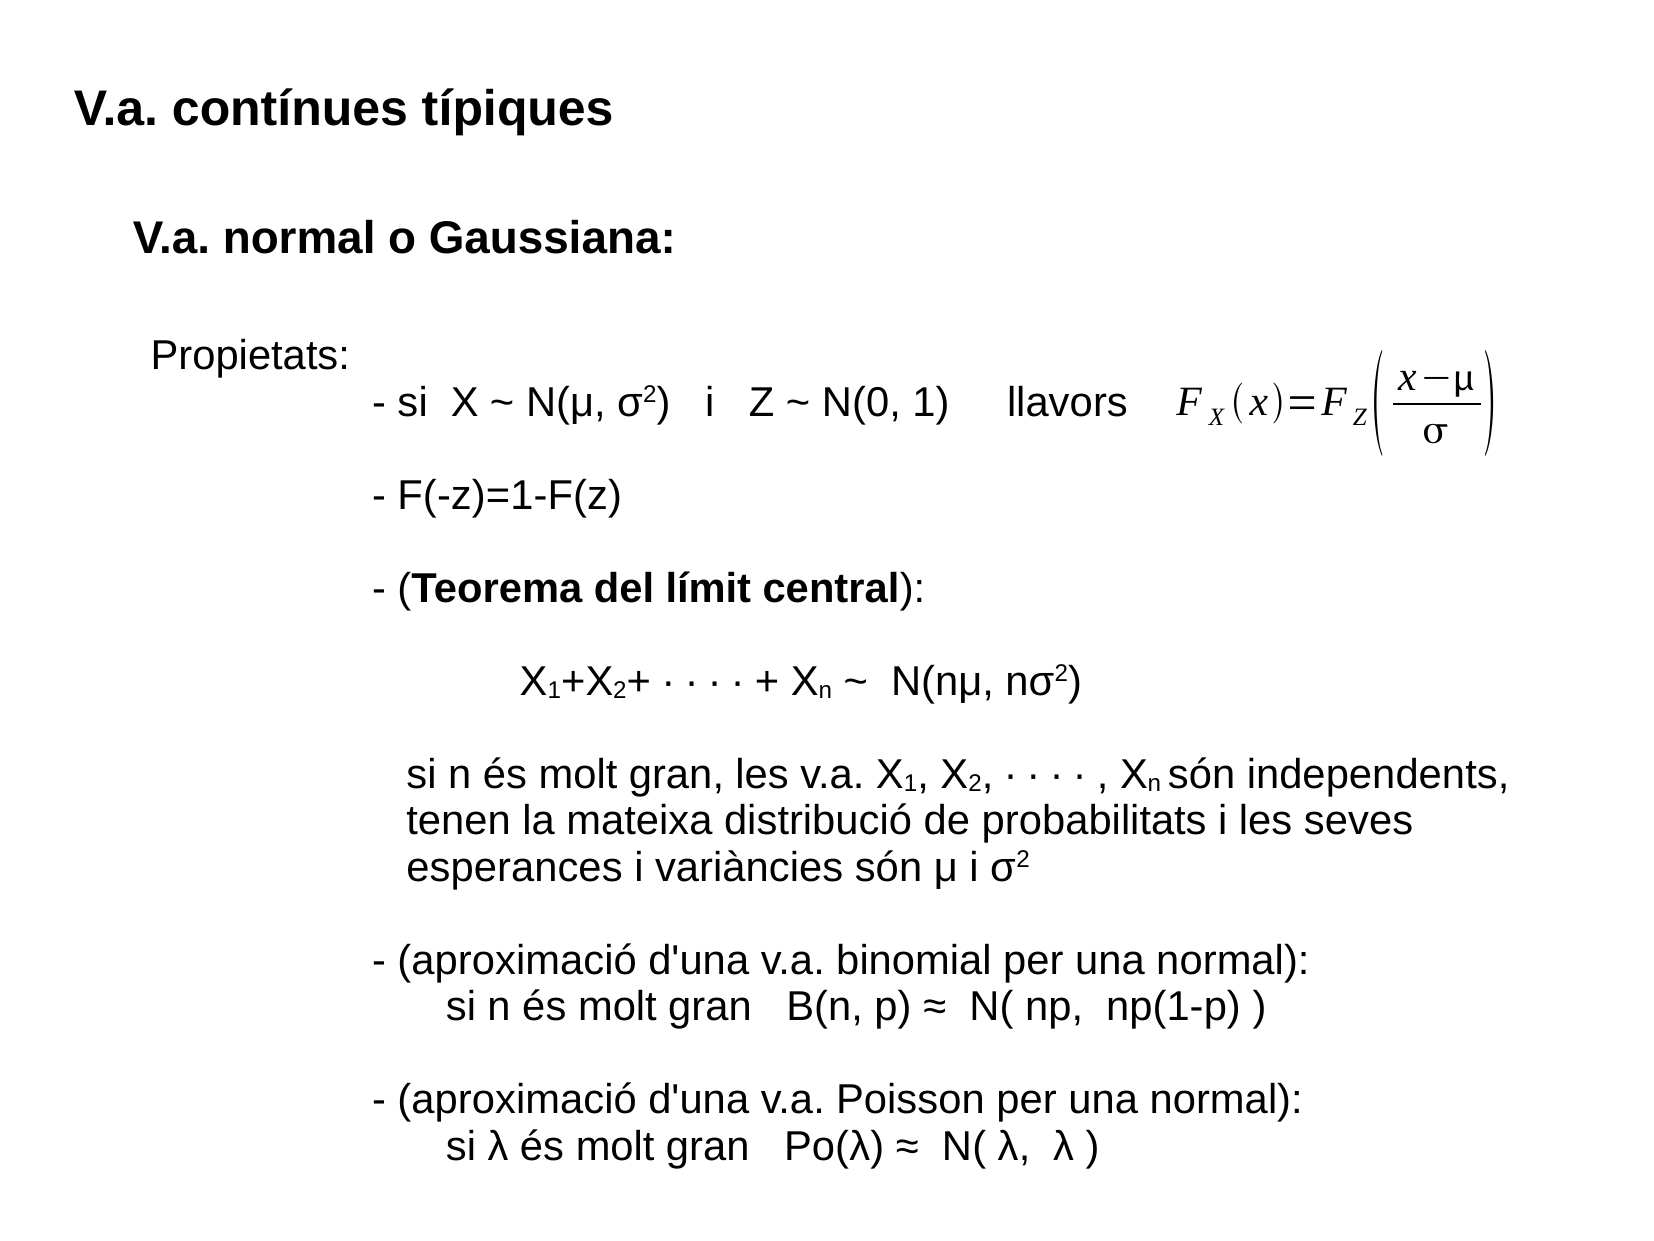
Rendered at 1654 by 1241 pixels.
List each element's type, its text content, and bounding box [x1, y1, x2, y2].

text_box V.a. contínues típiques [59, 72, 739, 145]
text_box Propietats: - si X ~ N(μ, σ2) i Z ~ N(0, 1) llavors - F(-z)=1-F(z) - (Teorema del límit central): X1+X2+ ∙ ∙ ∙ ∙ + Xn ~ N(nμ, nσ2) si n és molt gran, les v.a. X1, X2, ∙ ∙ ∙ ∙ , Xn són independents, tenen la mateixa distribució de probabilitats i les seves esperances i variàncies són μ i σ2 - (aproximació d'una v.a. binomial per una normal): si n és molt gran B(n, p) ≈ N( np, np(1-p) ) - (aproximació d'una v.a. Poisson per una normal): si λ és molt gran Po(λ) ≈ N( λ, λ ) [135, 324, 1595, 1241]
text_box V.a. normal o Gaussiana: [118, 204, 1654, 272]
